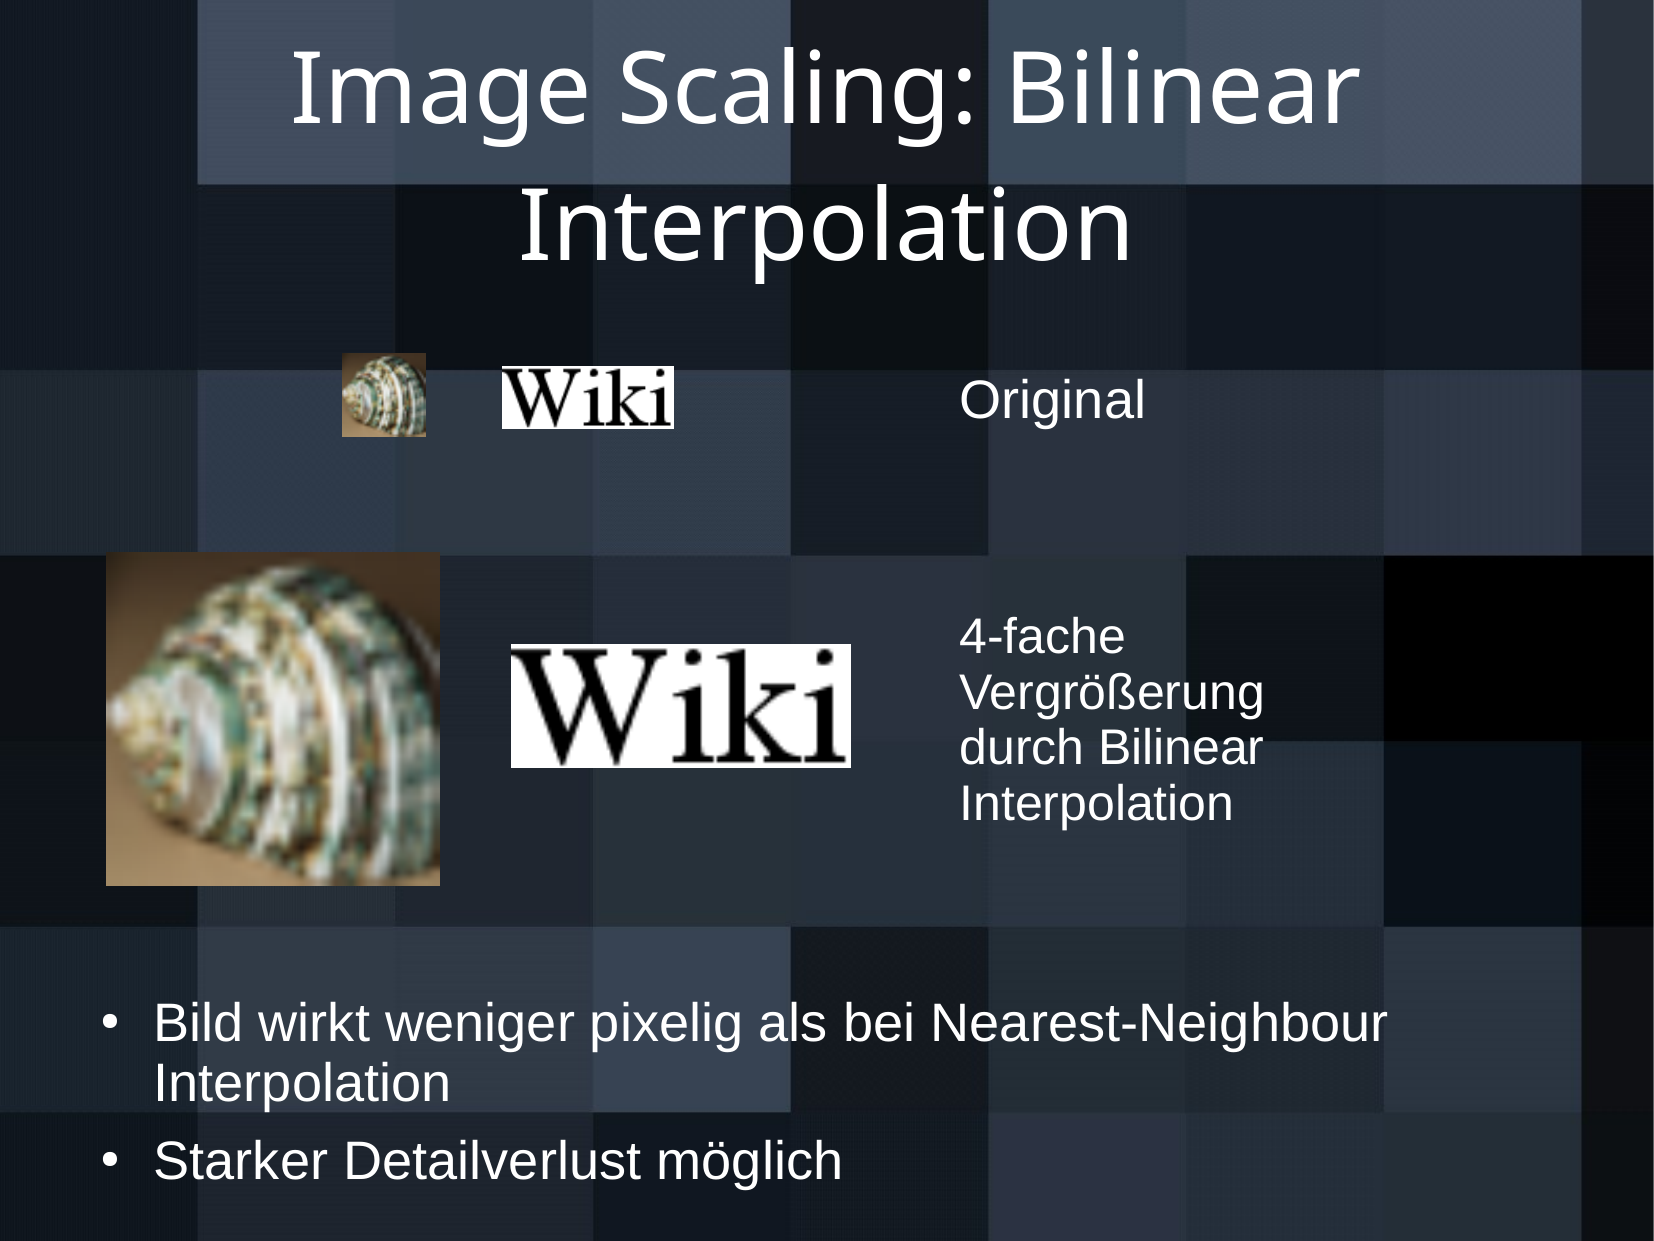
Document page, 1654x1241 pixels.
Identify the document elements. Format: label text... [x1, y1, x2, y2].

text_box Original [944, 361, 1182, 438]
list Bild wirkt weniger pixelig als bei Nearest-Neighbour Interpolation Starker Detailverlust möglich [82, 992, 1571, 1192]
text_box 4-fache Vergrößerung durch Bilinear Interpolation [944, 600, 1300, 841]
title Image Scaling: Bilinear Interpolation [82, 31, 1571, 275]
picture [0, 0, 1654, 1241]
